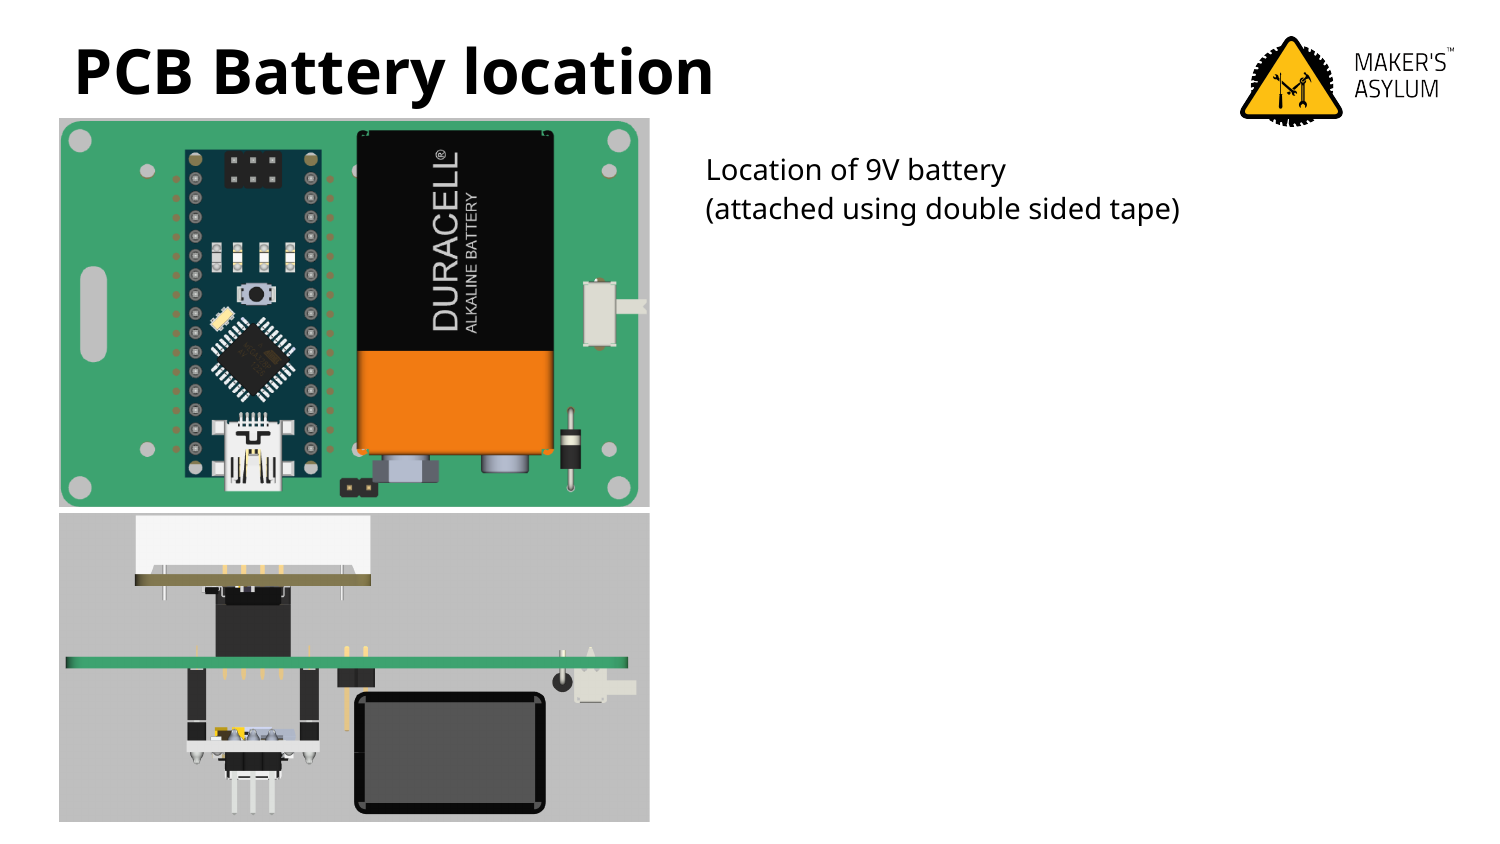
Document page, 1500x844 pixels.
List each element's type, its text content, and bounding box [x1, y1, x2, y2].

text_box Location of 9V battery (attached using double sided tape) [690, 141, 1199, 297]
text_box PCB Battery location [58, 11, 822, 127]
picture [59, 118, 650, 507]
picture [1240, 36, 1454, 128]
picture [59, 513, 650, 822]
